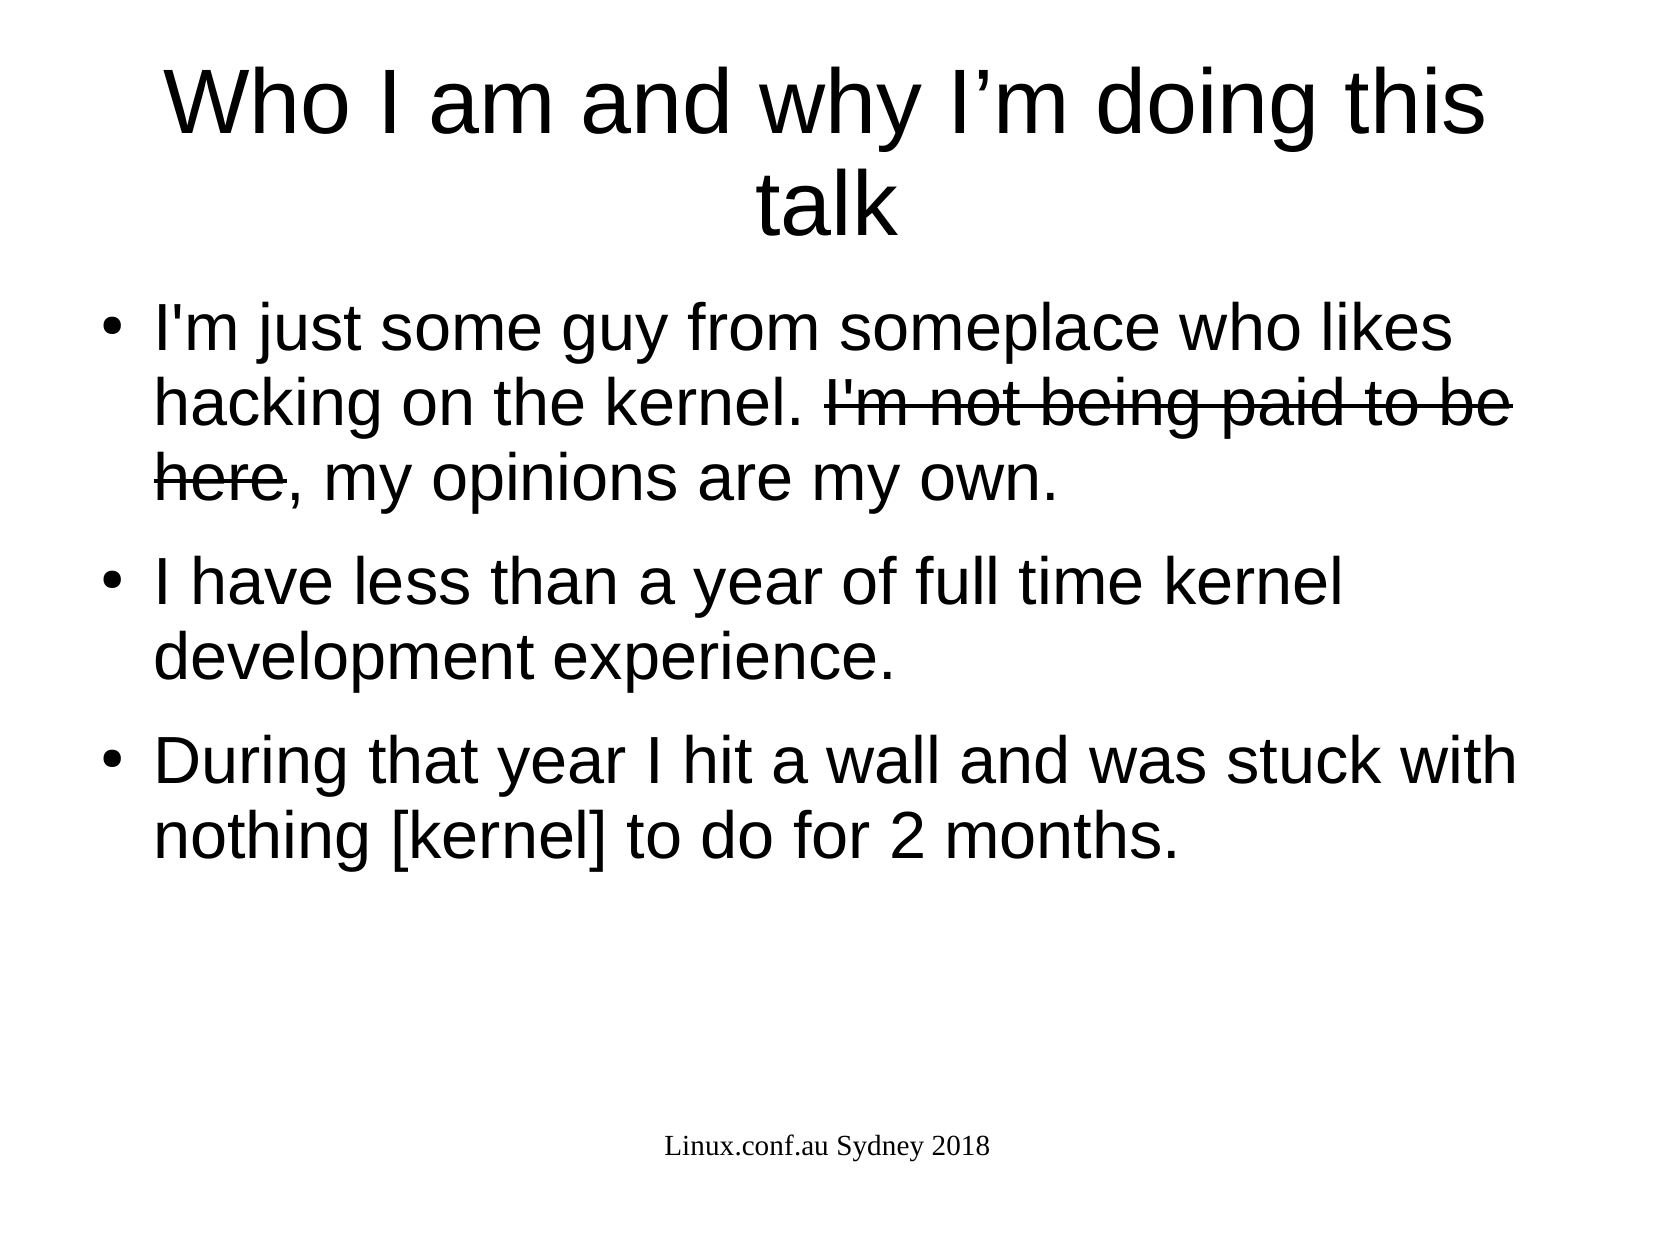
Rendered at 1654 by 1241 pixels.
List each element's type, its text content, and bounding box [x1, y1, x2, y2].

list I'm just some guy from someplace who likes hacking on the kernel. I'm not being paid to be here, my opinions are my own. I have less than a year of full time kernel development experience. During that year I hit a wall and was stuck with nothing [kernel] to do for 2 months. [82, 290, 1571, 1010]
title Who I am and why I’m doing this talk [82, 49, 1571, 257]
